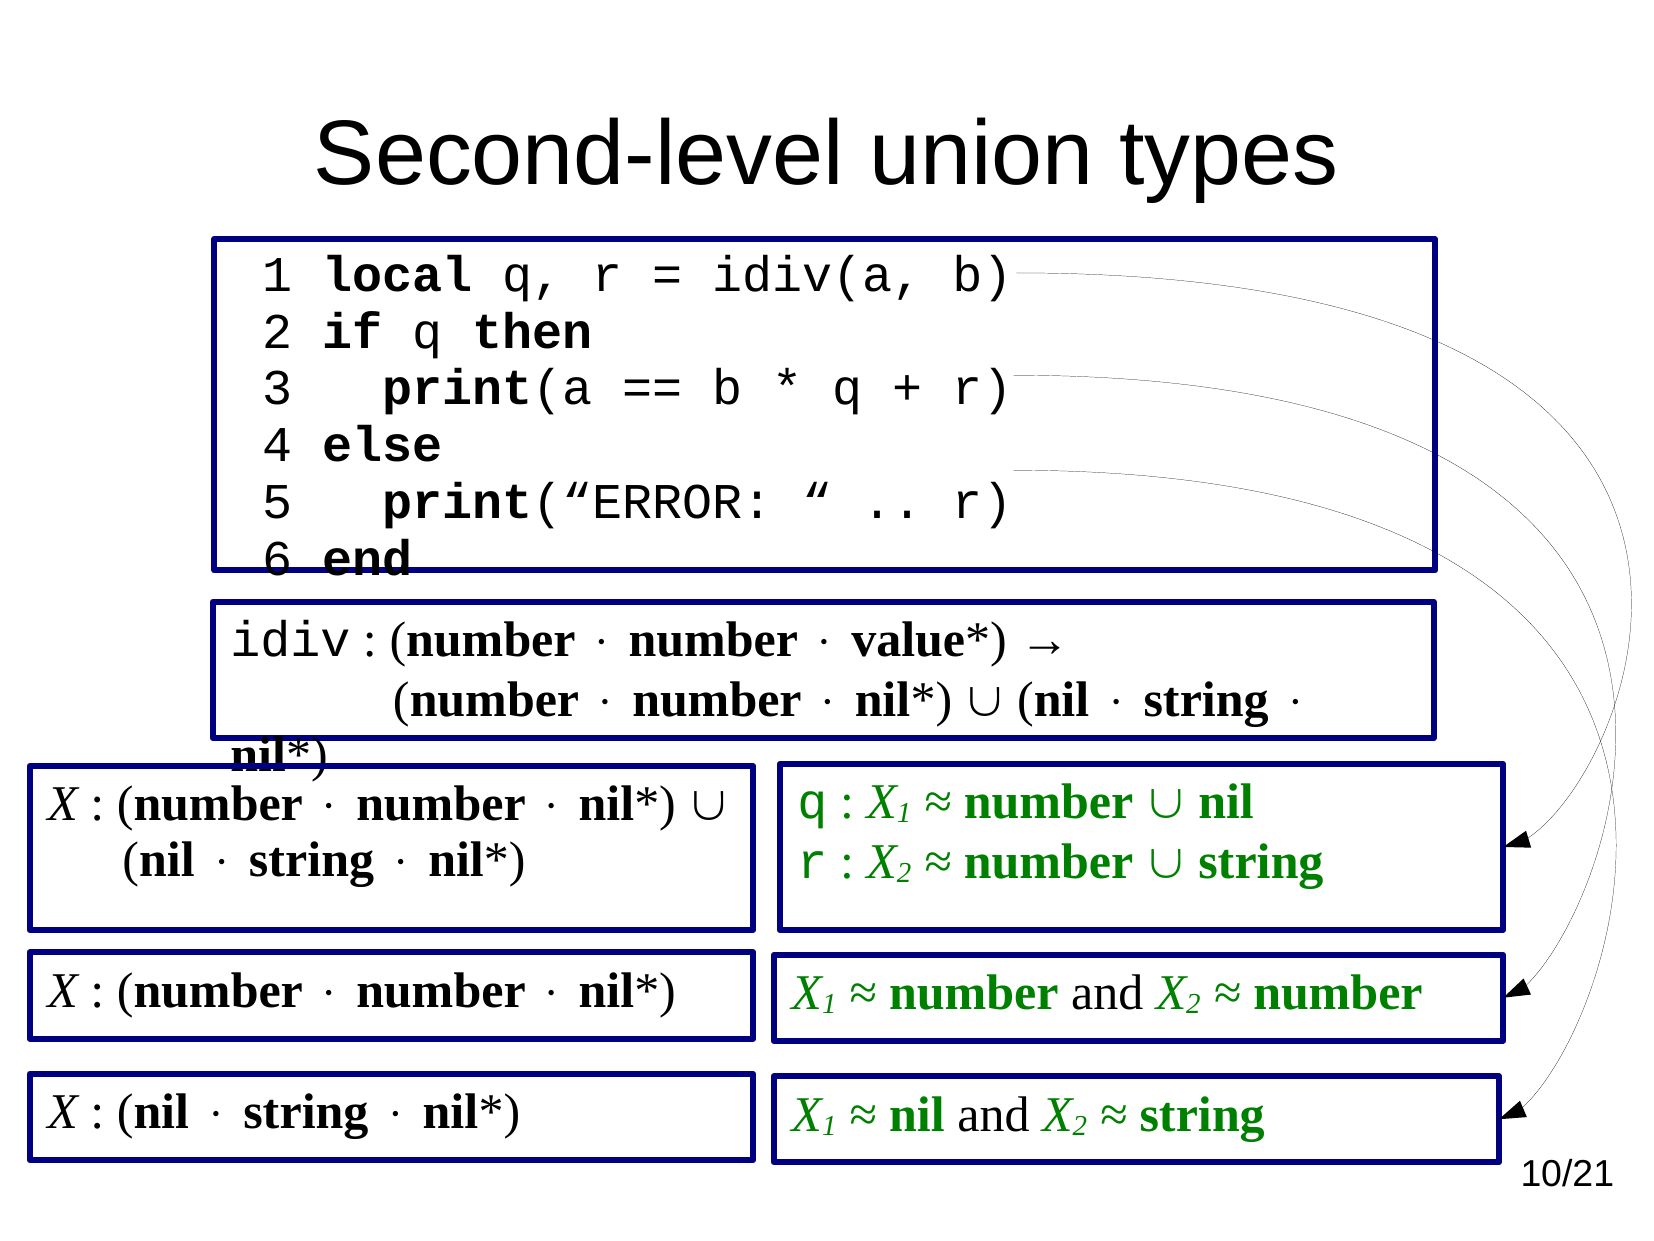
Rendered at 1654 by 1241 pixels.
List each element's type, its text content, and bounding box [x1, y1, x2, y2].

text_box X1 ≈ nil and X2 ≈ string [773, 1076, 1499, 1163]
text_box 1 local q, r = idiv(a, b) 2 if q then 3 print(a == b * q + r) 4 else 5 print(“ERROR: “ .. r) 6 end [214, 239, 1436, 571]
text_box q : X1 ≈ number ∪ nil r : X2 ≈ number ∪ string [779, 763, 1504, 931]
text_box X : (number × number × nil*) [29, 952, 754, 1039]
text_box X : (number × number × nil*) ∪ (nil × string × nil*) [29, 766, 754, 931]
text_box X1 ≈ number and X2 ≈ number [773, 954, 1504, 1041]
text_box 10/21 [1495, 1145, 1630, 1216]
title Second-level union types [82, 49, 1571, 257]
text_box X : (nil × string × nil*) [29, 1073, 754, 1161]
text_box idiv : (number × number × value*) → (number × number × nil*) ∪ (nil × string × nil*) [212, 601, 1434, 739]
